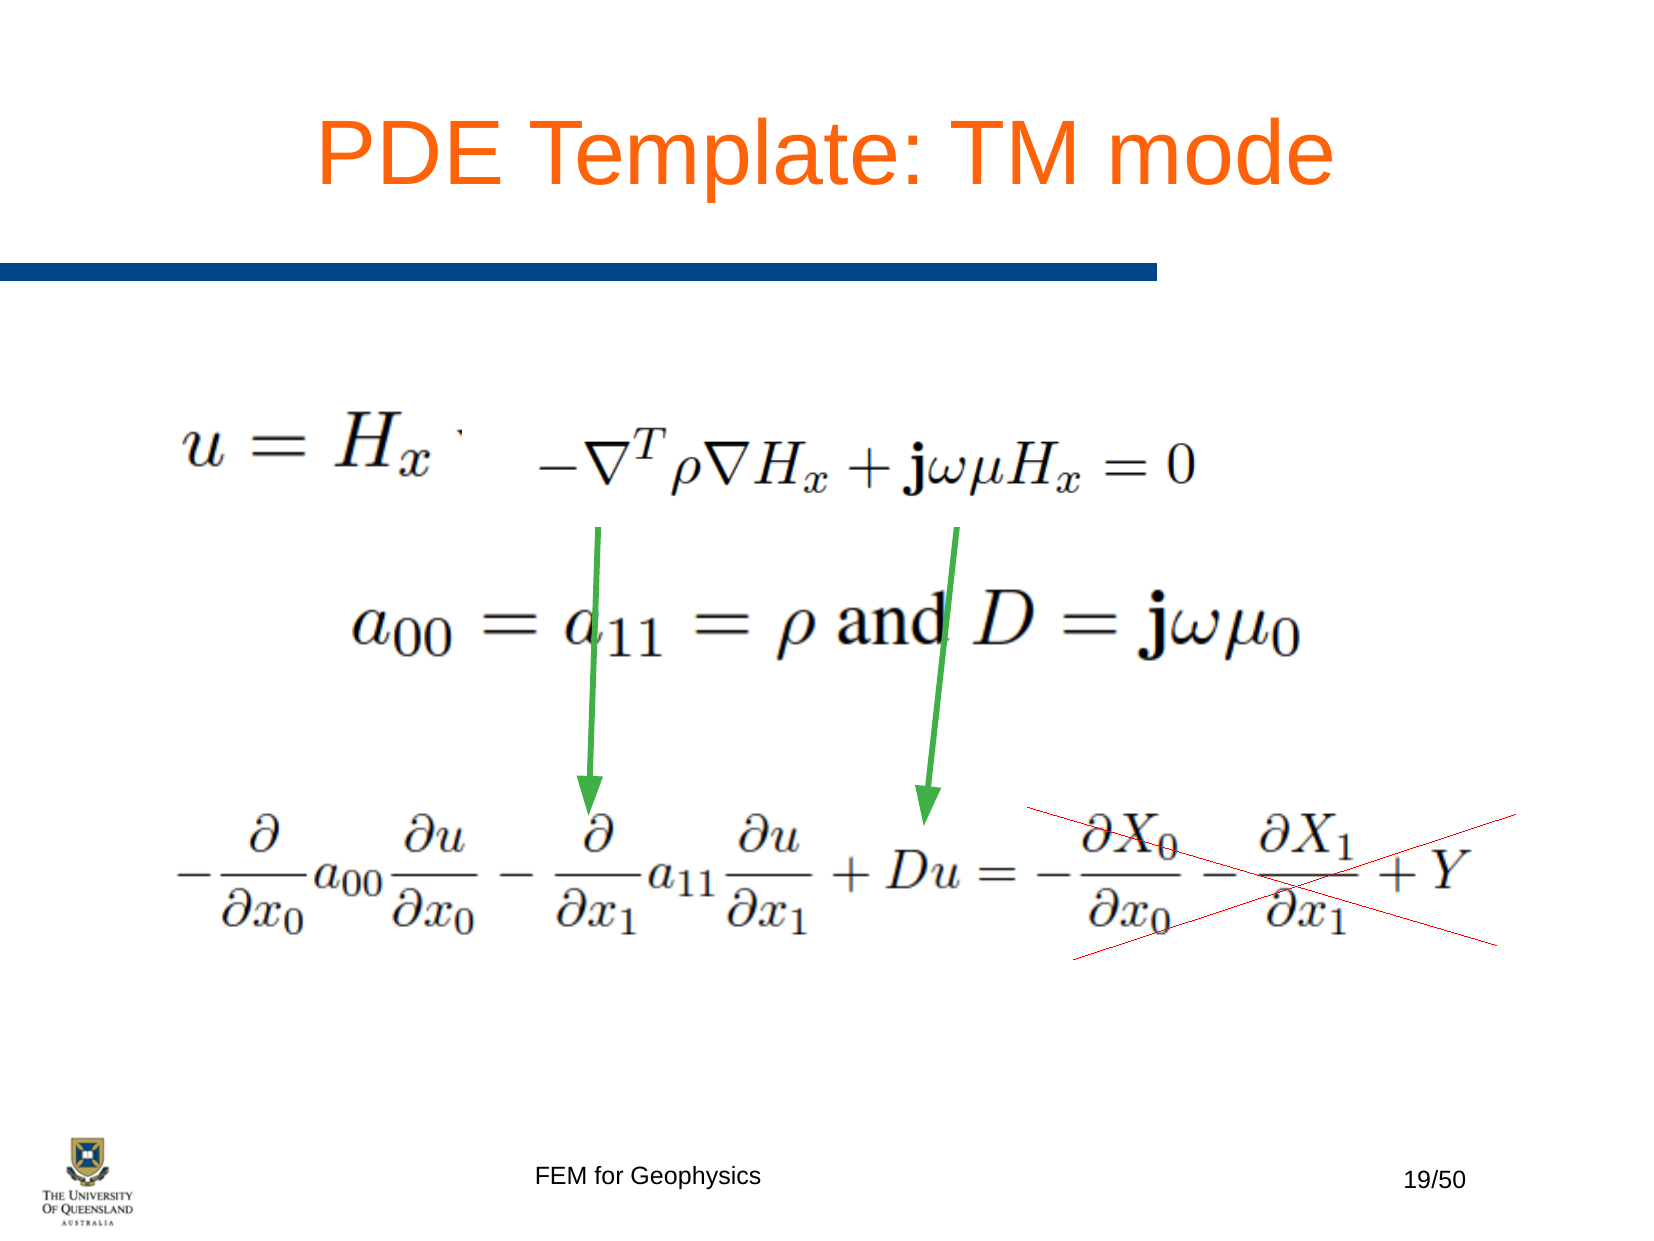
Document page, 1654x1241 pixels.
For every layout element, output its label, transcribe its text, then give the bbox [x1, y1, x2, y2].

picture [596, 546, 951, 697]
picture [305, 546, 594, 697]
picture [165, 362, 462, 513]
picture [109, 784, 1544, 945]
title PDE Template: TM mode [82, 49, 1571, 257]
picture [35, 1133, 142, 1235]
picture [523, 391, 1245, 527]
picture [942, 546, 1356, 697]
